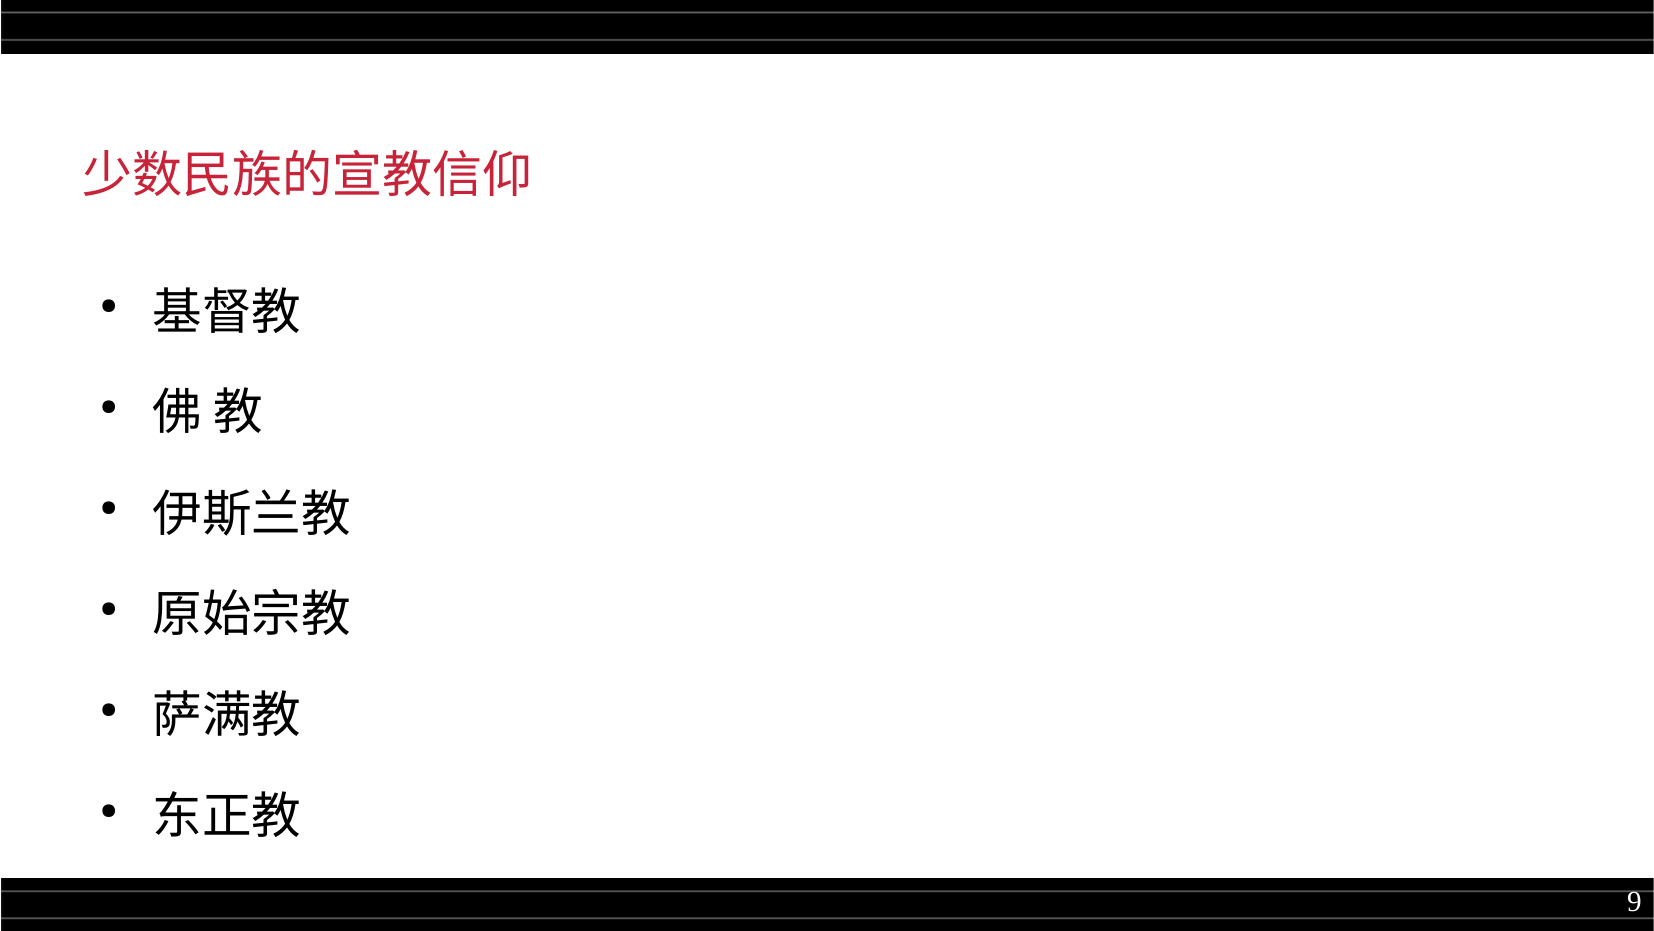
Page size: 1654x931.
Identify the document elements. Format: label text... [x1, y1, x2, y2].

picture [1, 878, 1654, 931]
list 基督教 佛 教 伊斯兰教 原始宗教 萨满教 东正教 [82, 271, 1571, 851]
title 少数民族的宣教信仰 [82, 92, 1571, 249]
picture [1, 0, 1654, 54]
